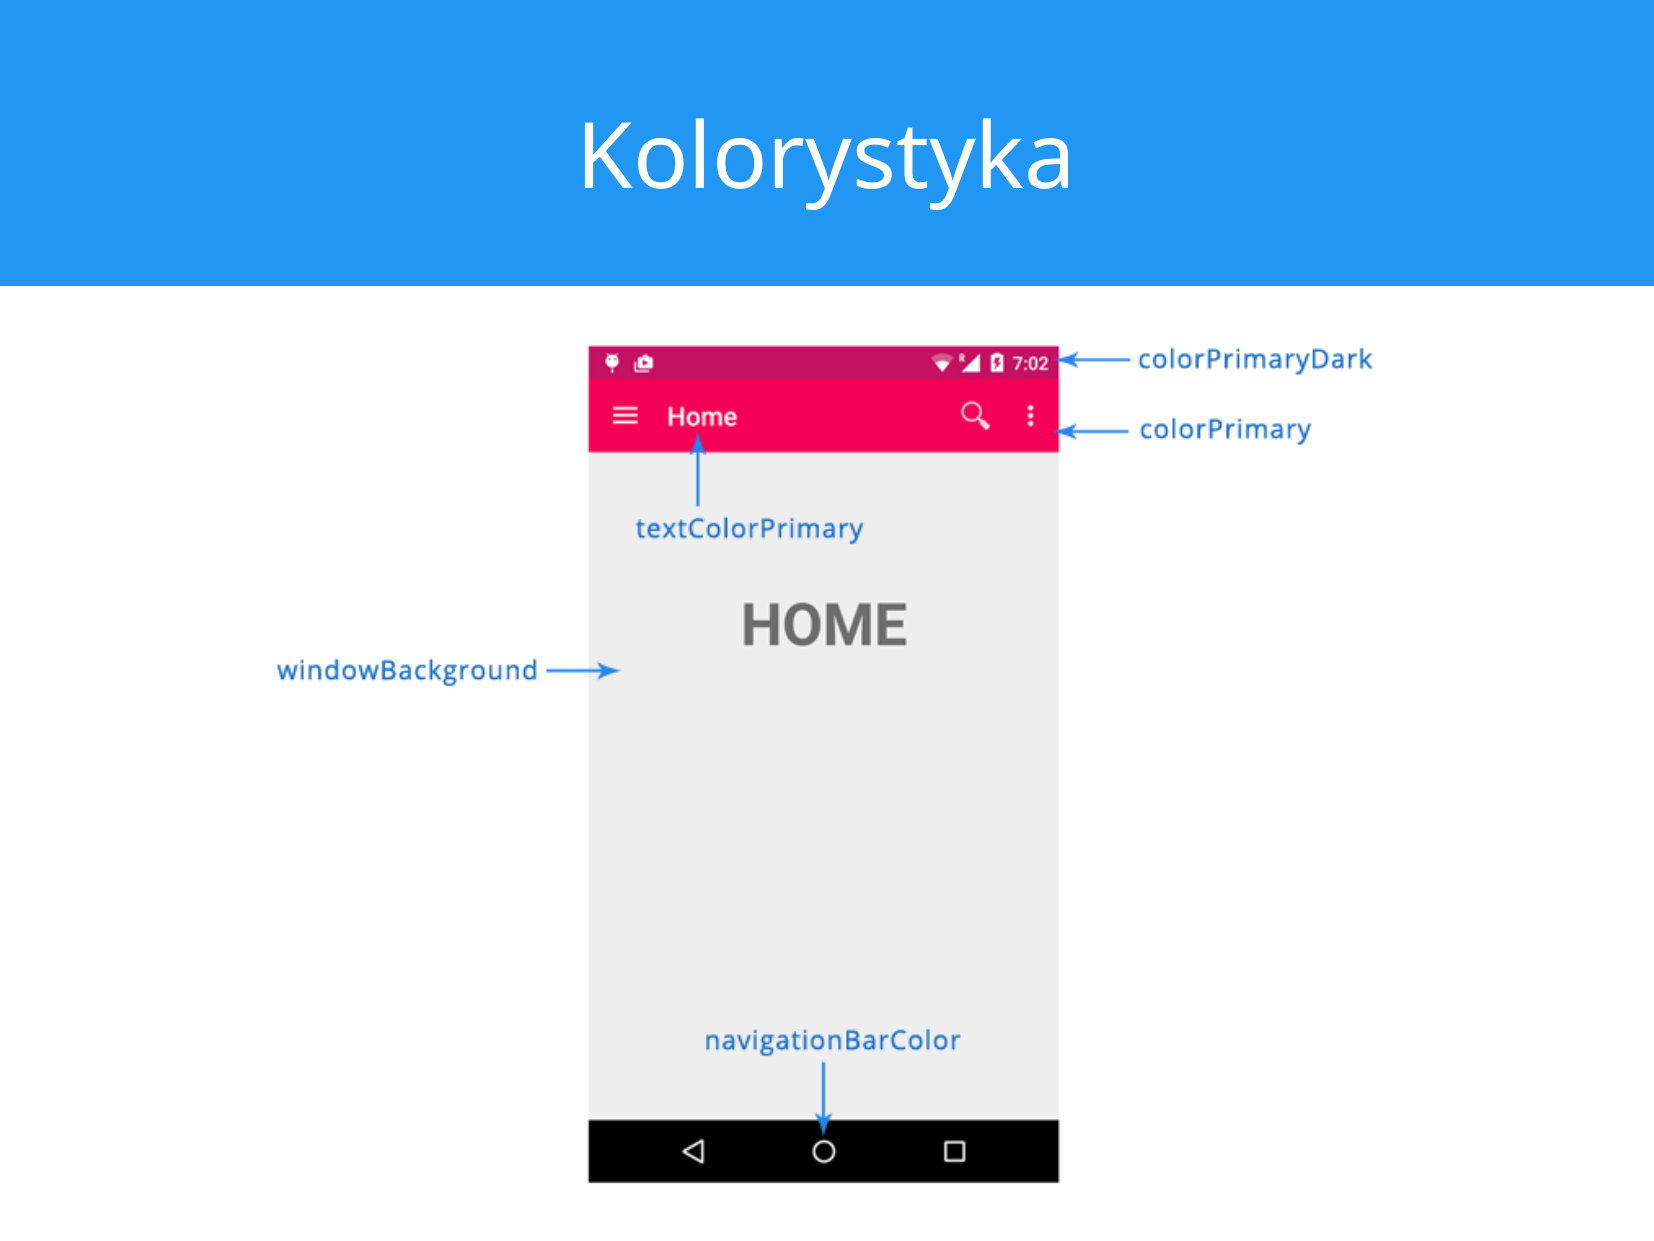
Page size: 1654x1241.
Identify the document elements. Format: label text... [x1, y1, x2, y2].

title Kolorystyka [82, 49, 1571, 257]
picture [237, 321, 1406, 1193]
